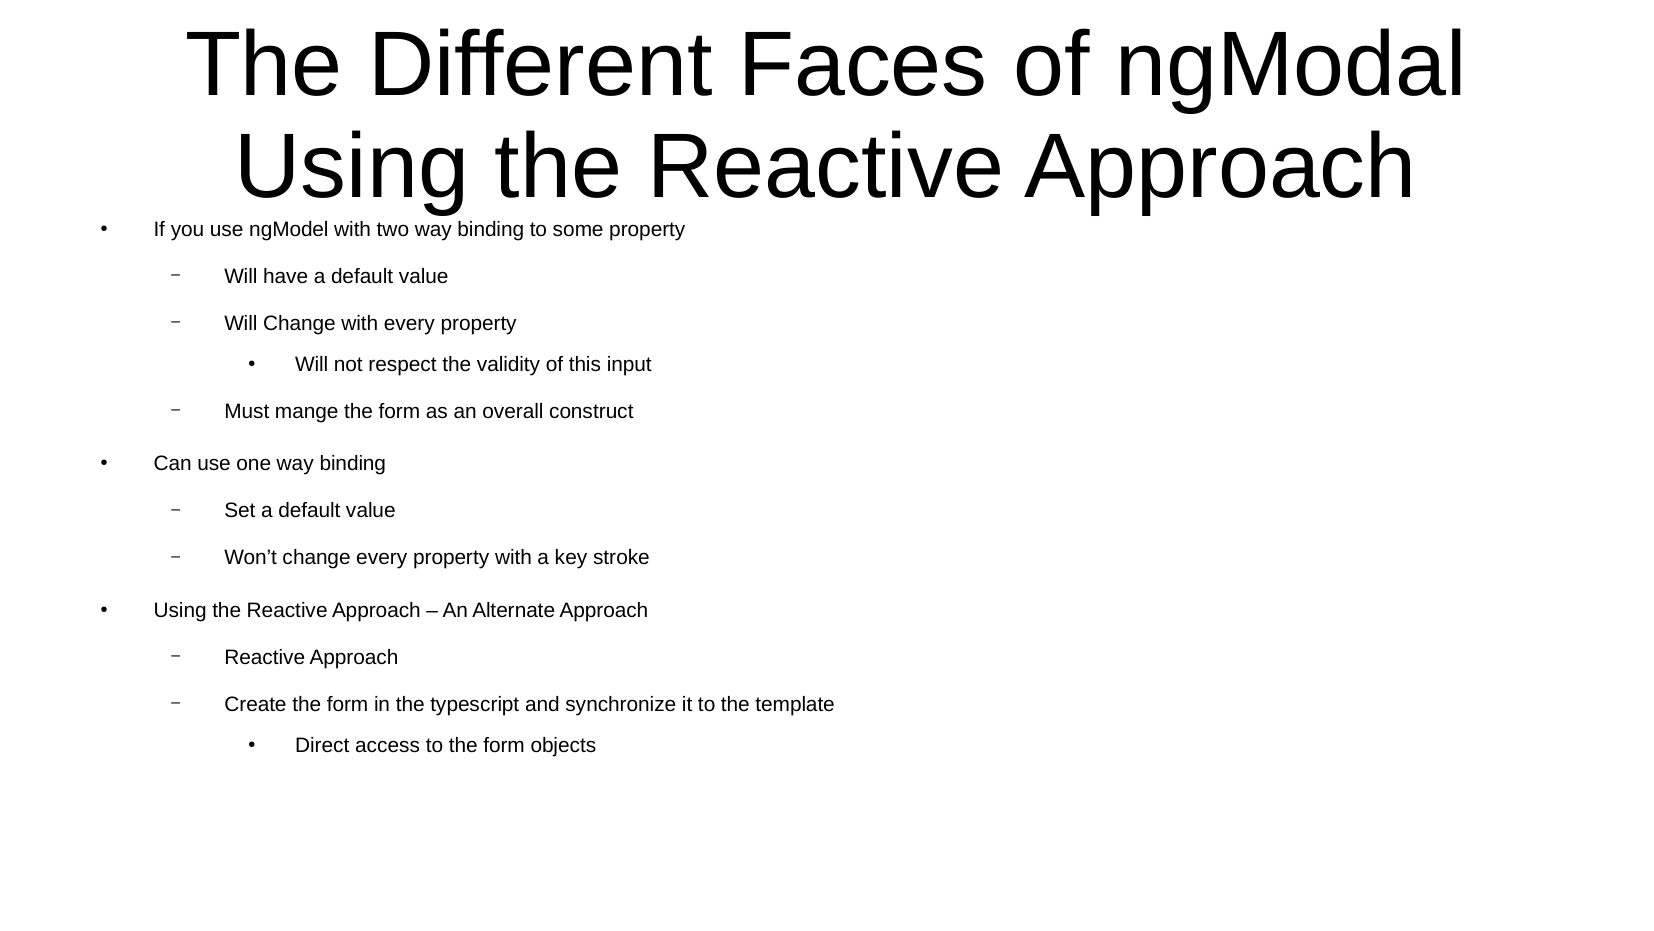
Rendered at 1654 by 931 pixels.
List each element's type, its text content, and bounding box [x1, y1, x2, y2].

list If you use ngModel with two way binding to some property Will have a default value Will Change with every property Will not respect the validity of this input Must mange the form as an overall construct Can use one way binding Set a default value Won’t change every property with a key stroke Using the Reactive Approach – An Alternate Approach Reactive Approach Create the form in the typescript and synchronize it to the template Direct access to the form objects [82, 217, 1621, 916]
title The Different Faces of ngModal Using the Reactive Approach [82, 12, 1571, 217]
